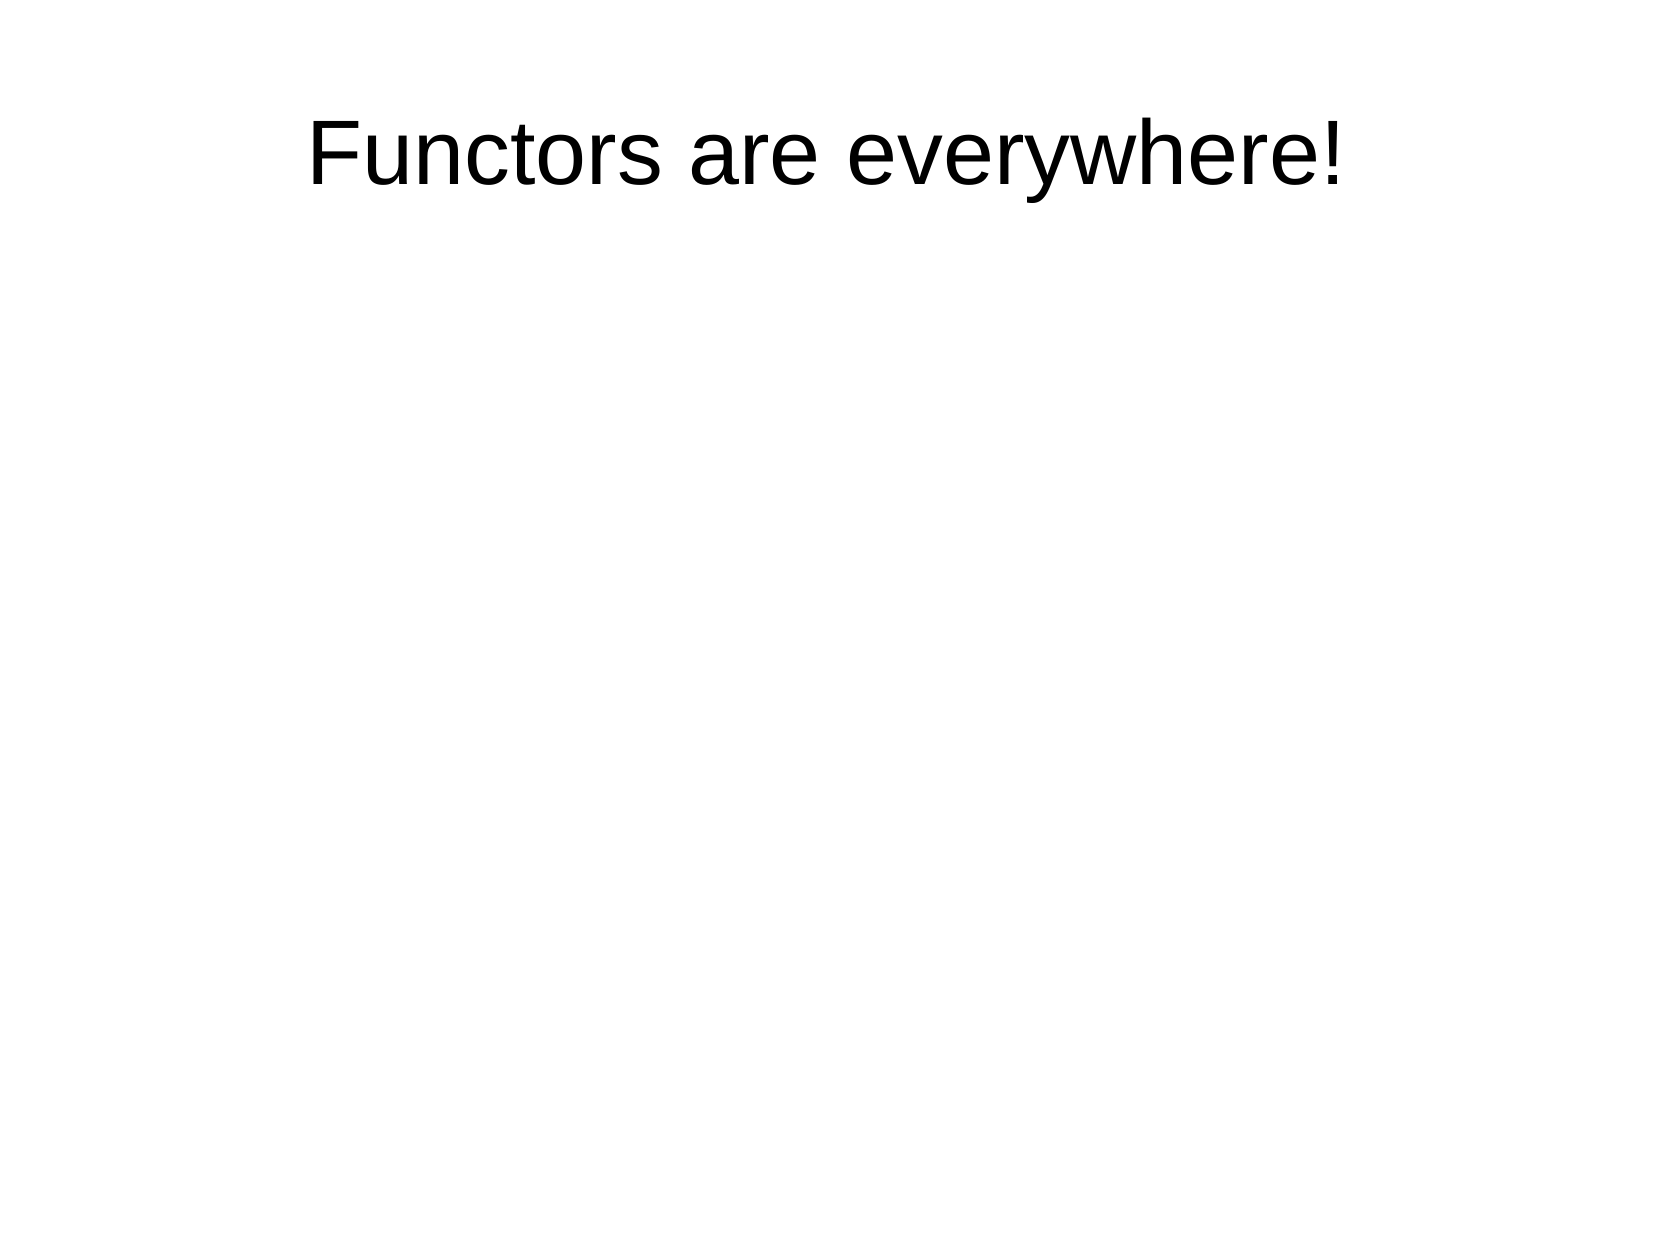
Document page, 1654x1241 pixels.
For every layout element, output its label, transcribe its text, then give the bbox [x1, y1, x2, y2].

title Functors are everywhere! [82, 49, 1571, 257]
